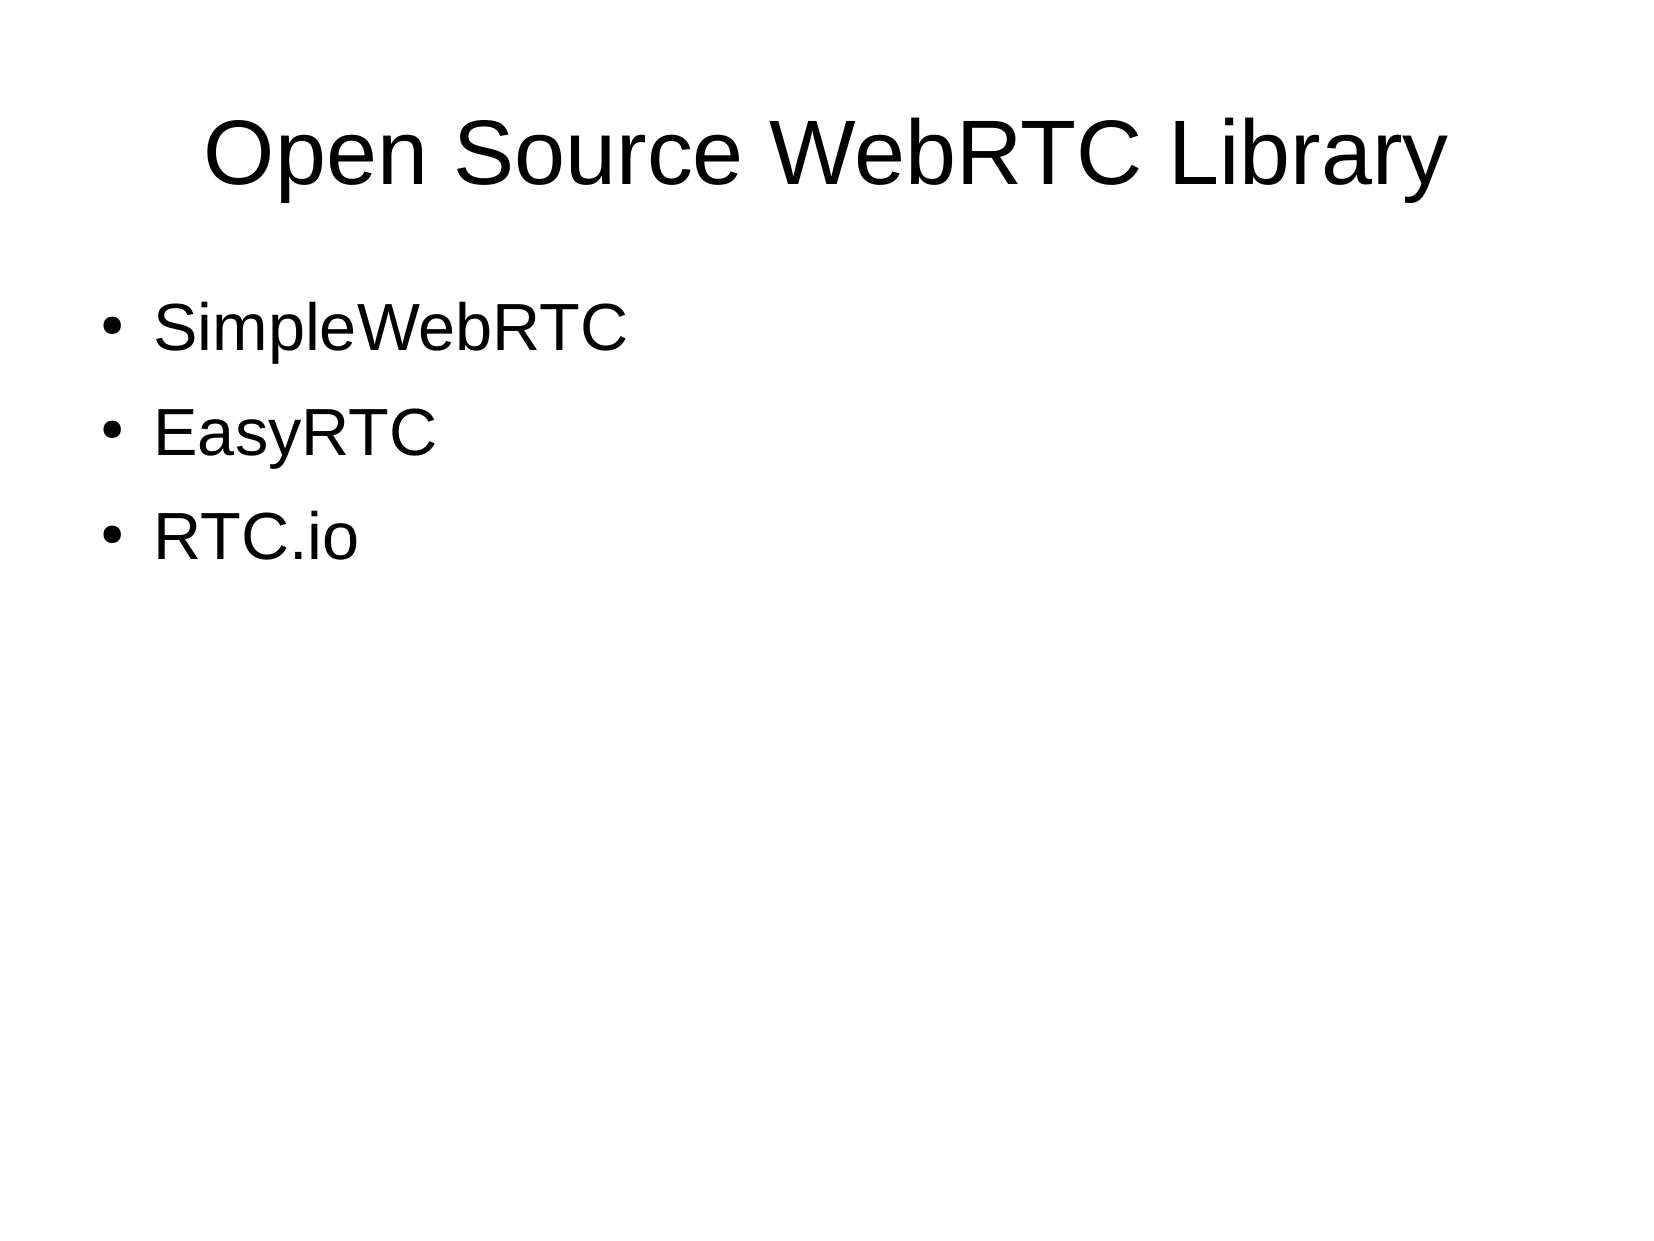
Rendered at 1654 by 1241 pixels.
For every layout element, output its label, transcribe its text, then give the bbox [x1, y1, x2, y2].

title Open Source WebRTC Library [82, 49, 1571, 257]
list SimpleWebRTC EasyRTC RTC.io [82, 290, 1571, 1010]
